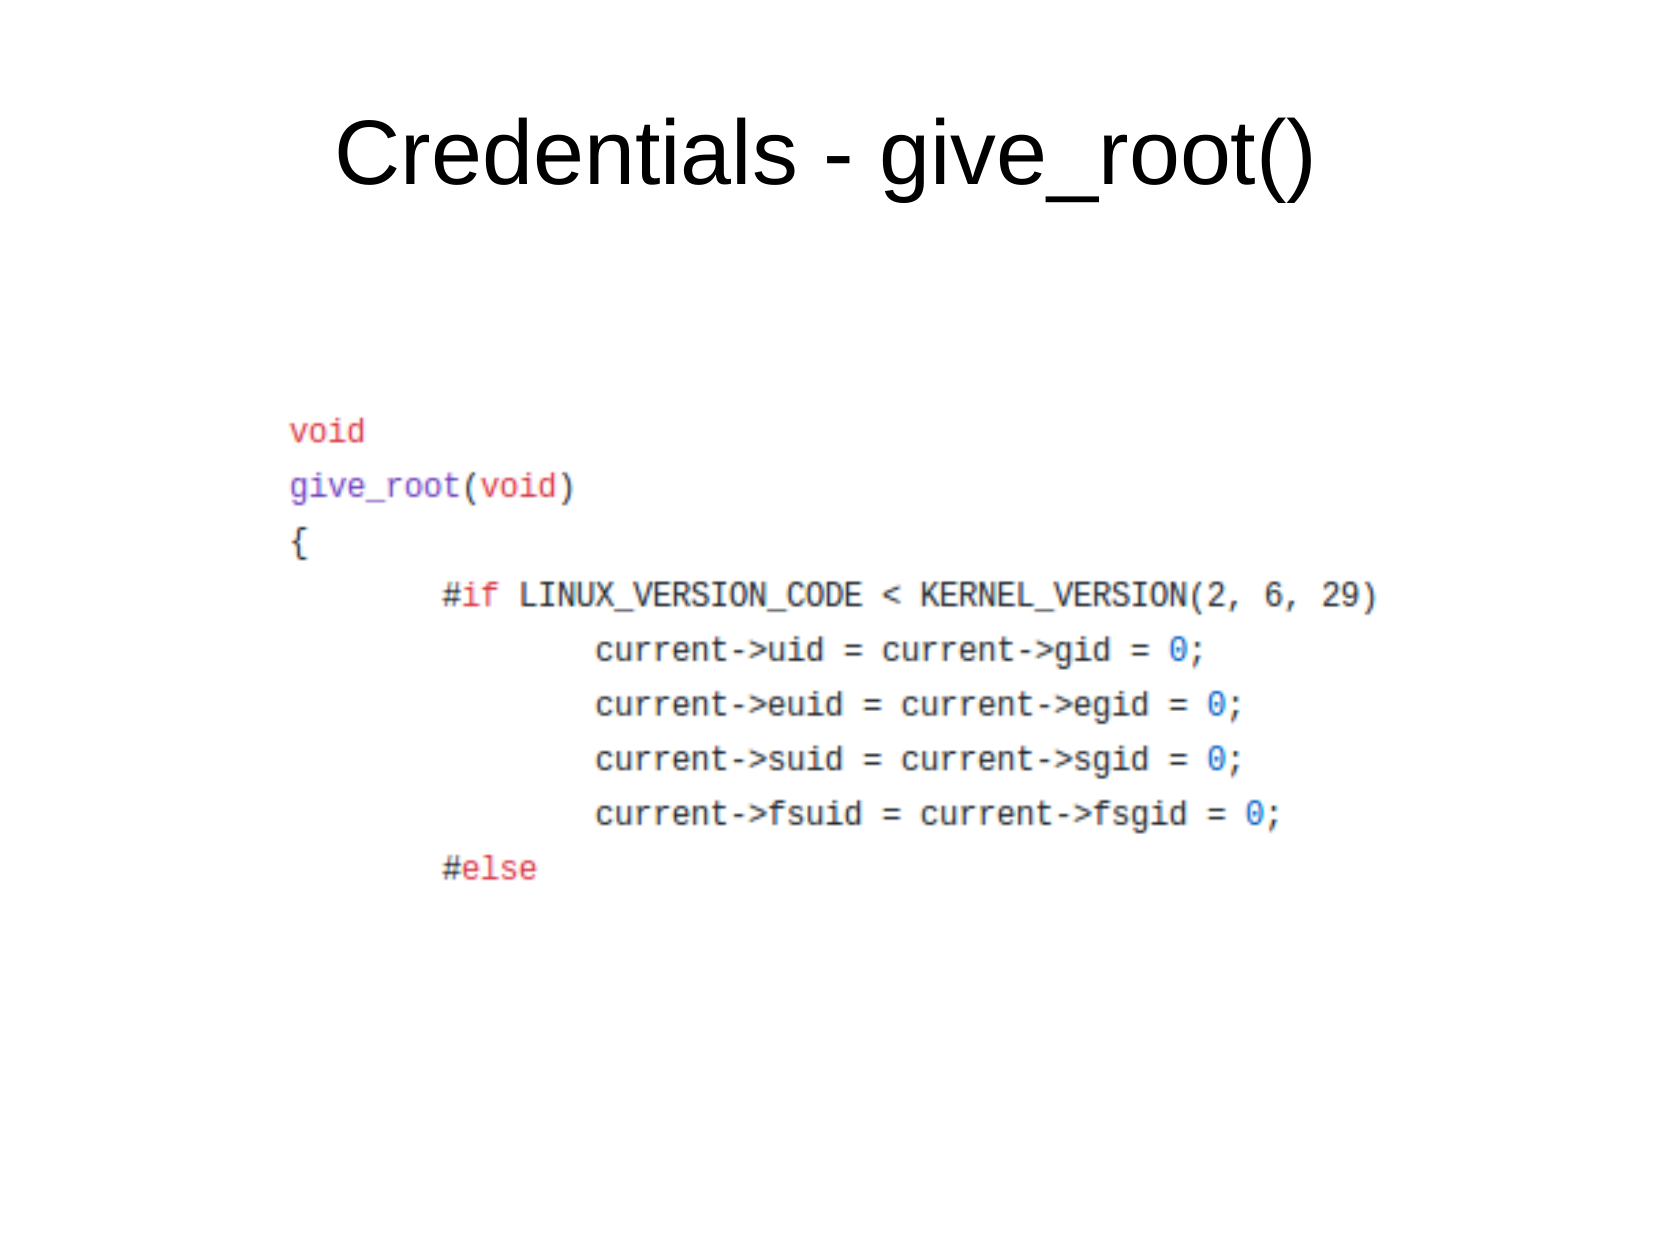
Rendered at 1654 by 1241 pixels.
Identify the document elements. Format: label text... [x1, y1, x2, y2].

picture [249, 394, 1404, 905]
title Credentials - give_root() [82, 49, 1571, 257]
